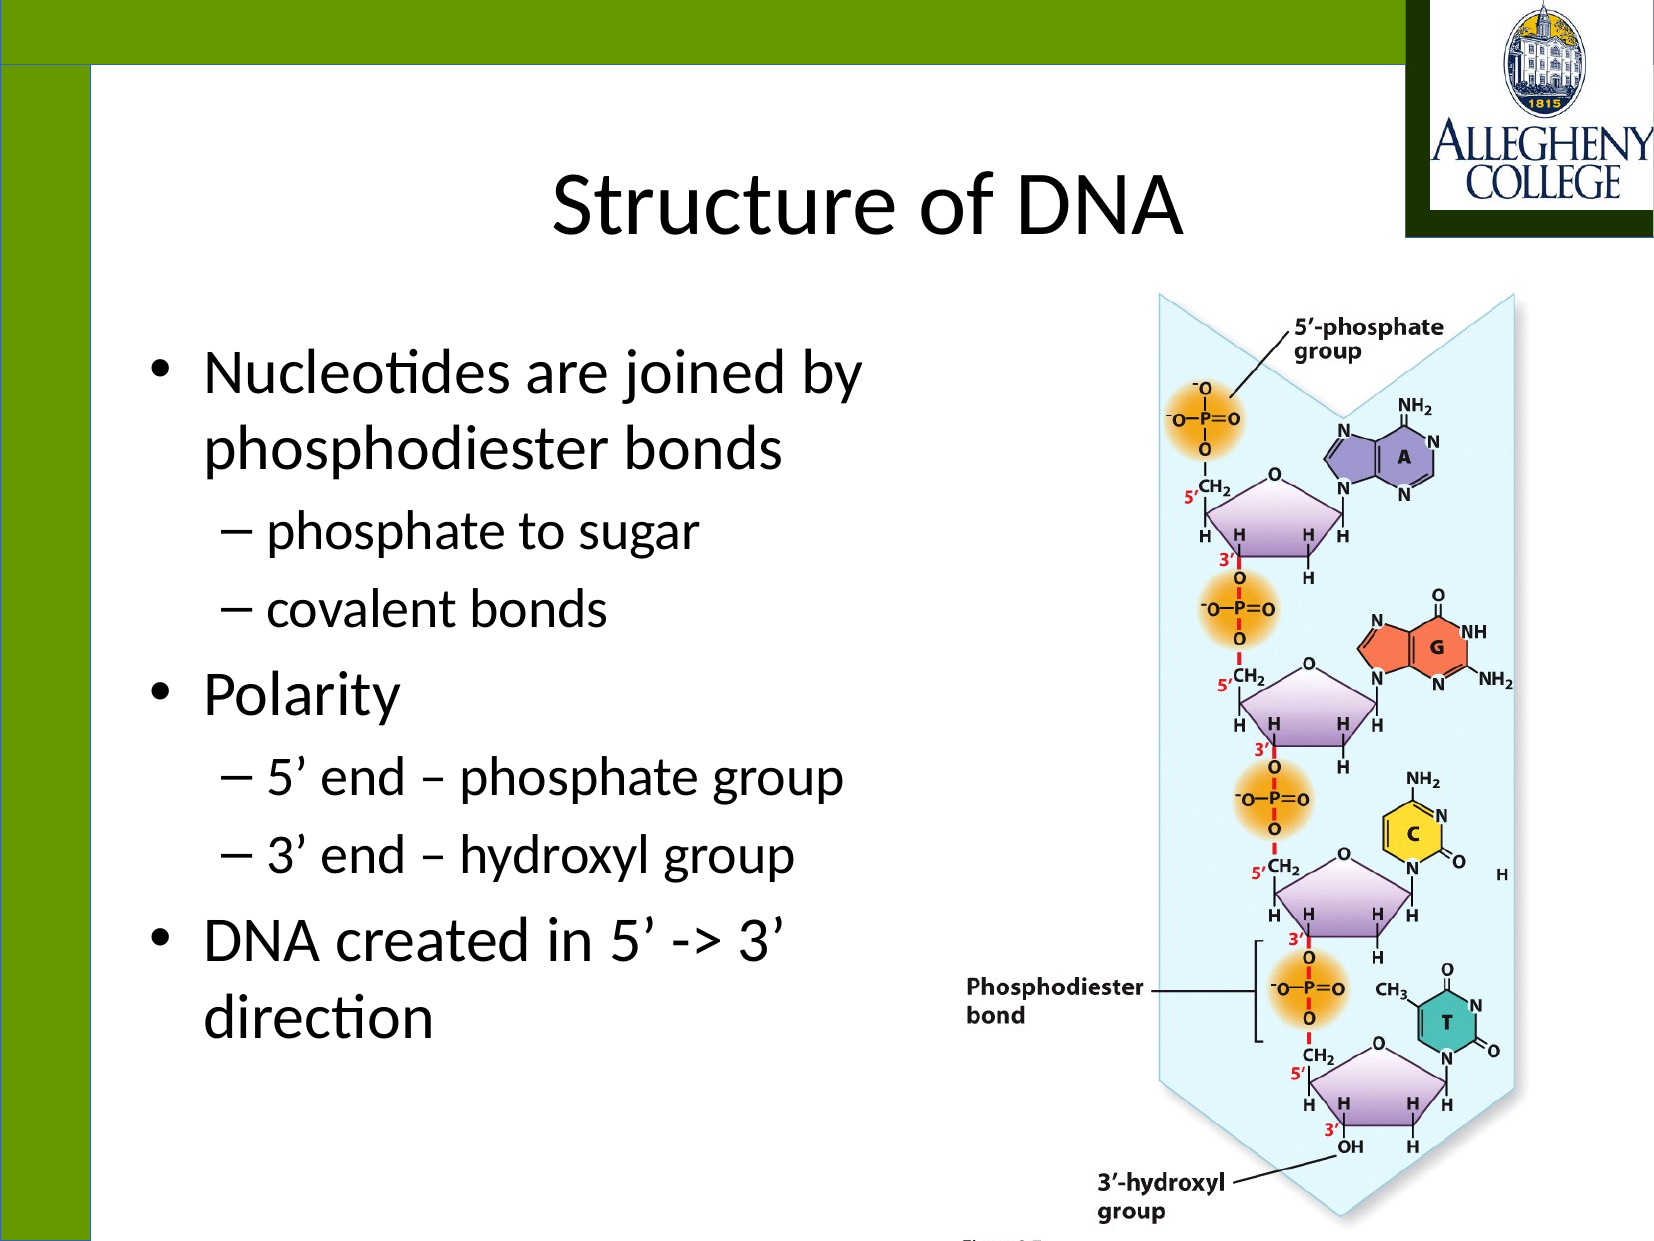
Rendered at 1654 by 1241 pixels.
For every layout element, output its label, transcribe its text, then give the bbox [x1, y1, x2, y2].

text_box Nucleotides are joined by phosphodiester bonds phosphate to sugar covalent bonds Polarity 5’ end – phosphate group 3’ end – hydroxyl group DNA created in 5’ -> 3’ direction [134, 321, 954, 1064]
picture [1430, 0, 1654, 210]
title Structure of DNA [193, 104, 1544, 292]
text_box [0, 0, 1430, 1241]
picture [954, 279, 1538, 1241]
text_box [1544, 210, 1654, 238]
